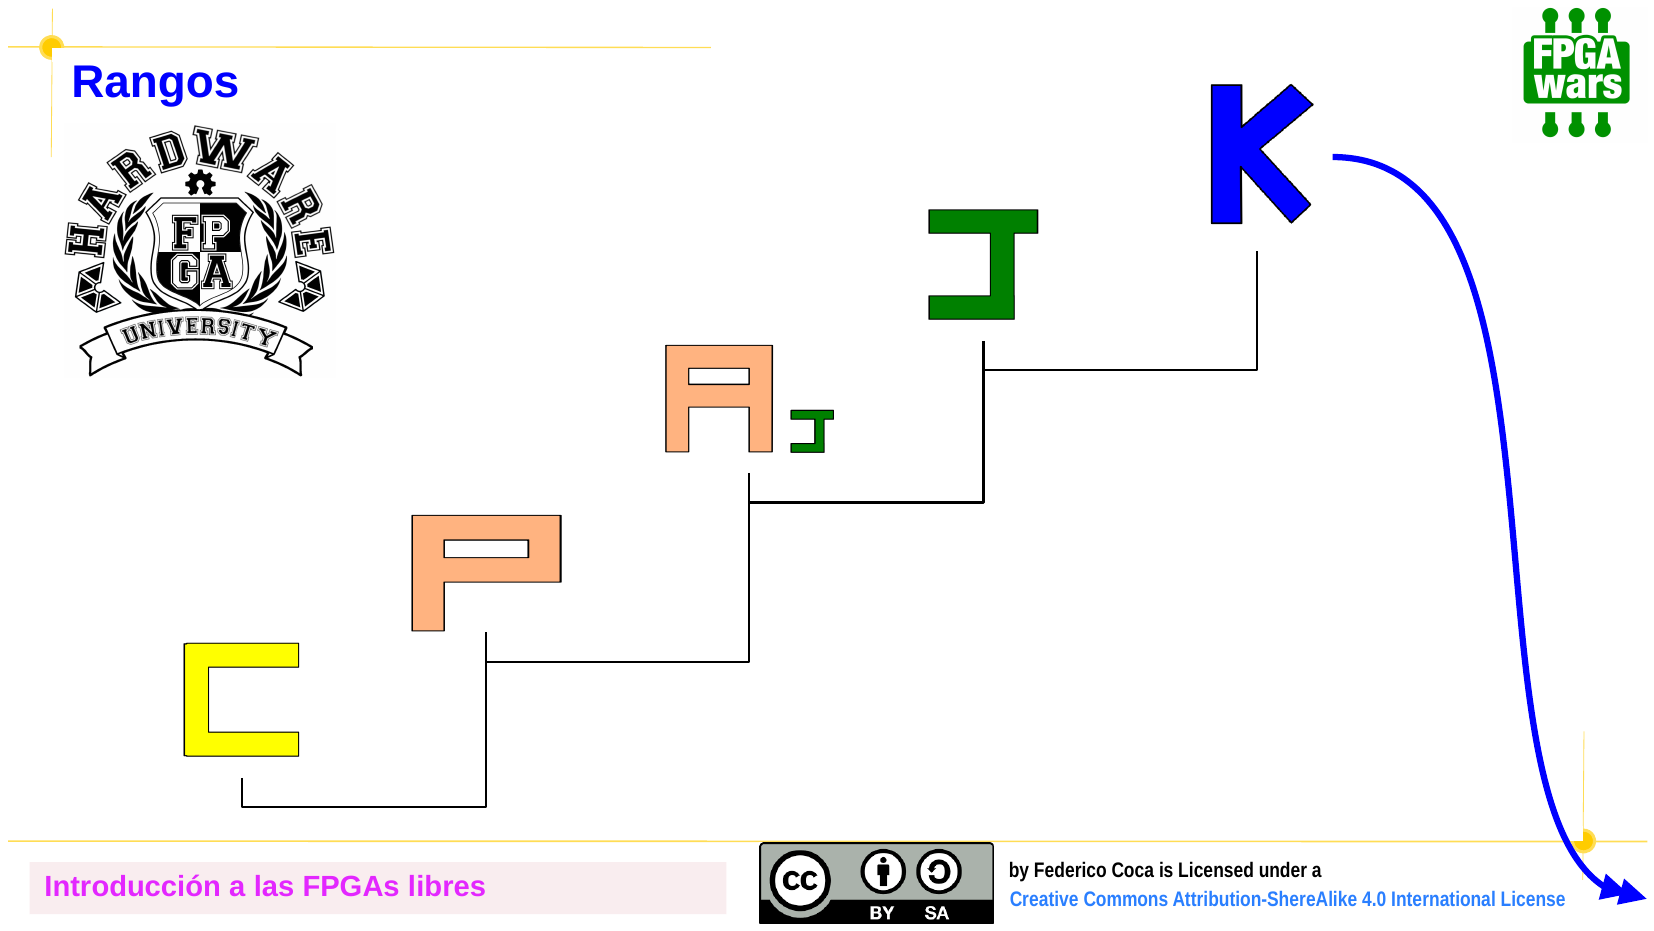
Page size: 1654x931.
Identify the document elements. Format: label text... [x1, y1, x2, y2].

picture [161, 625, 324, 778]
text_box Rangos [56, 48, 1531, 117]
picture [1181, 62, 1333, 252]
picture [407, 512, 565, 633]
picture [642, 328, 856, 473]
picture [1512, 7, 1648, 143]
picture [64, 123, 336, 378]
text_box Introducción a las FPGAs libres [29, 862, 727, 915]
picture [905, 192, 1062, 341]
